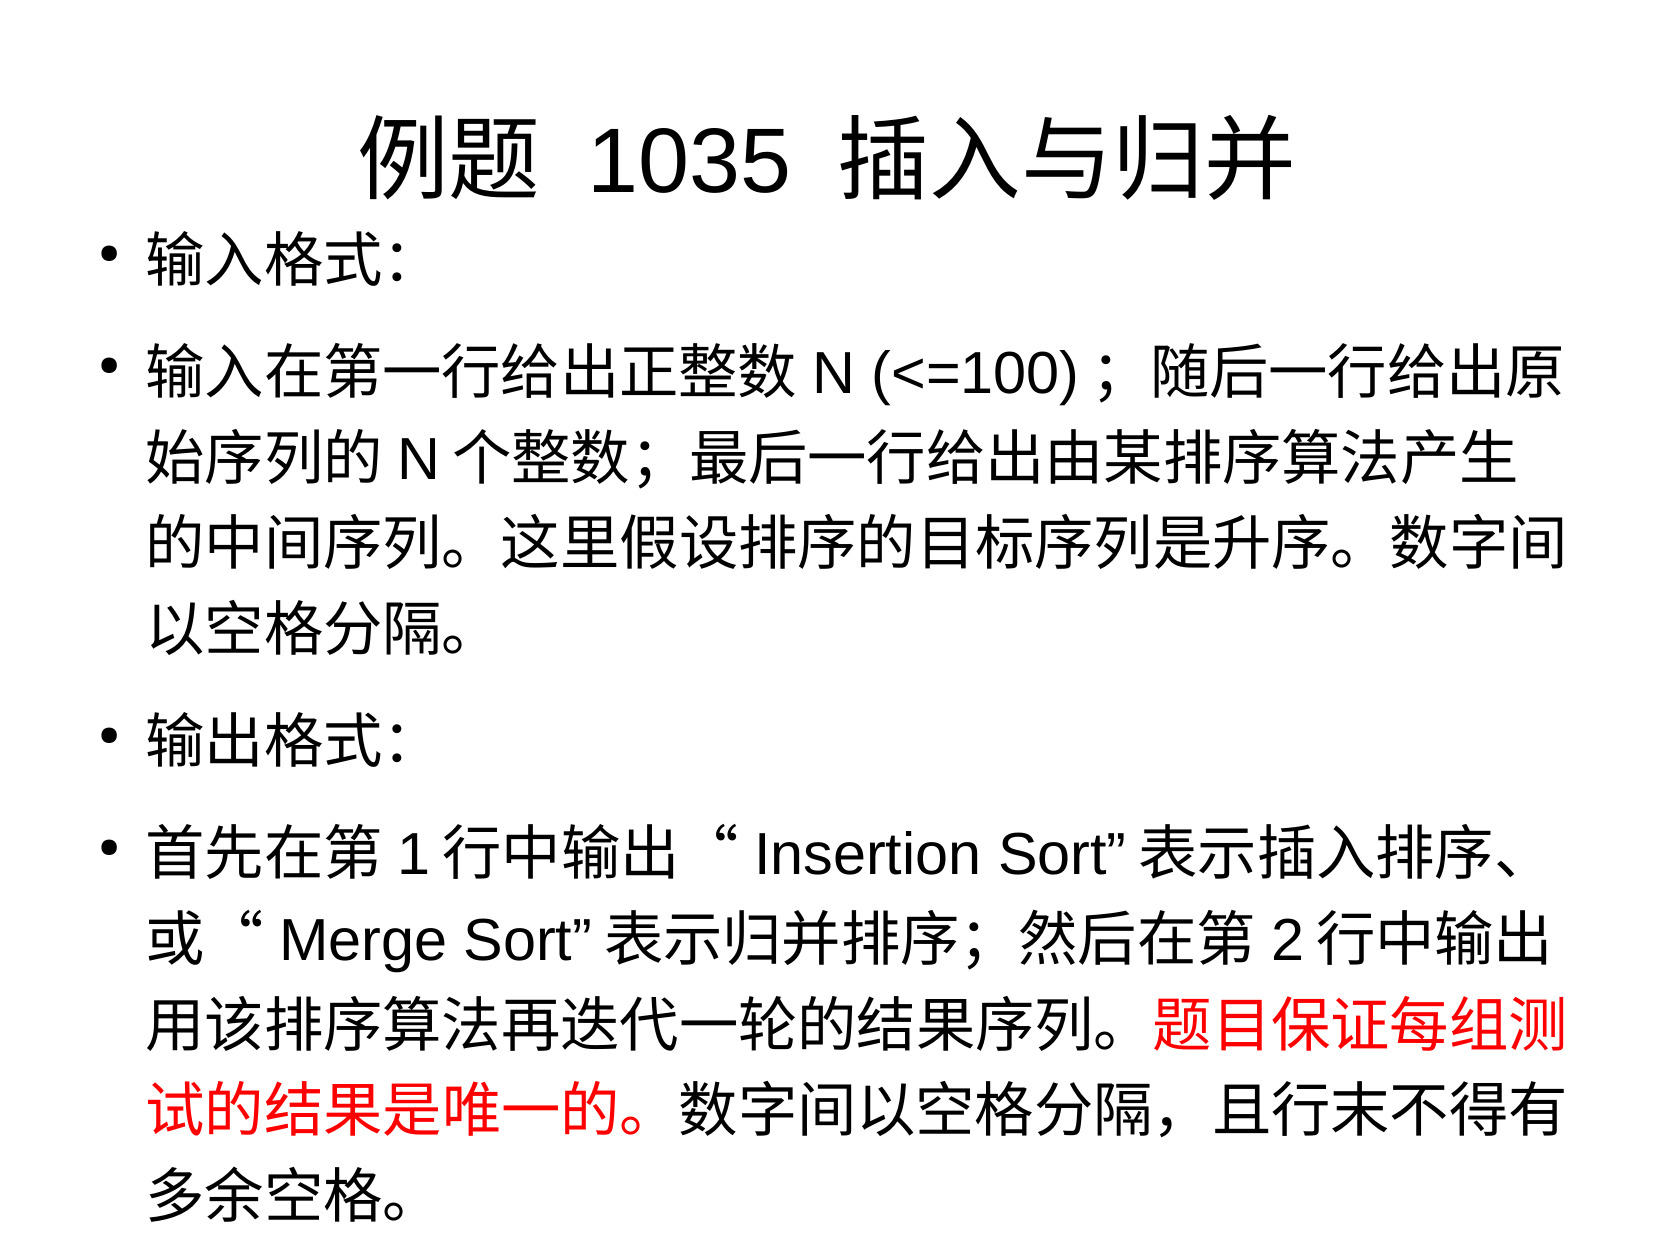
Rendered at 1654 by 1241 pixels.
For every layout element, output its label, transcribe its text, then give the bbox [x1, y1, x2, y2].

list 输入格式： 输入在第一行给出正整数N (<=100)；随后一行给出原始序列的N个整数；最后一行给出由某排序算法产生的中间序列。这里假设排序的目标序列是升序。数字间以空格分隔。 输出格式： 首先在第1行中输出“Insertion Sort”表示插入排序、或“Merge Sort”表示归并排序；然后在第2行中输出用该排序算法再迭代一轮的结果序列。题目保证每组测试的结果是唯一的。数字间以空格分隔，且行末不得有多余空格。 [82, 212, 1571, 1241]
title 例题 1035 插入与归并 [82, 49, 1571, 212]
